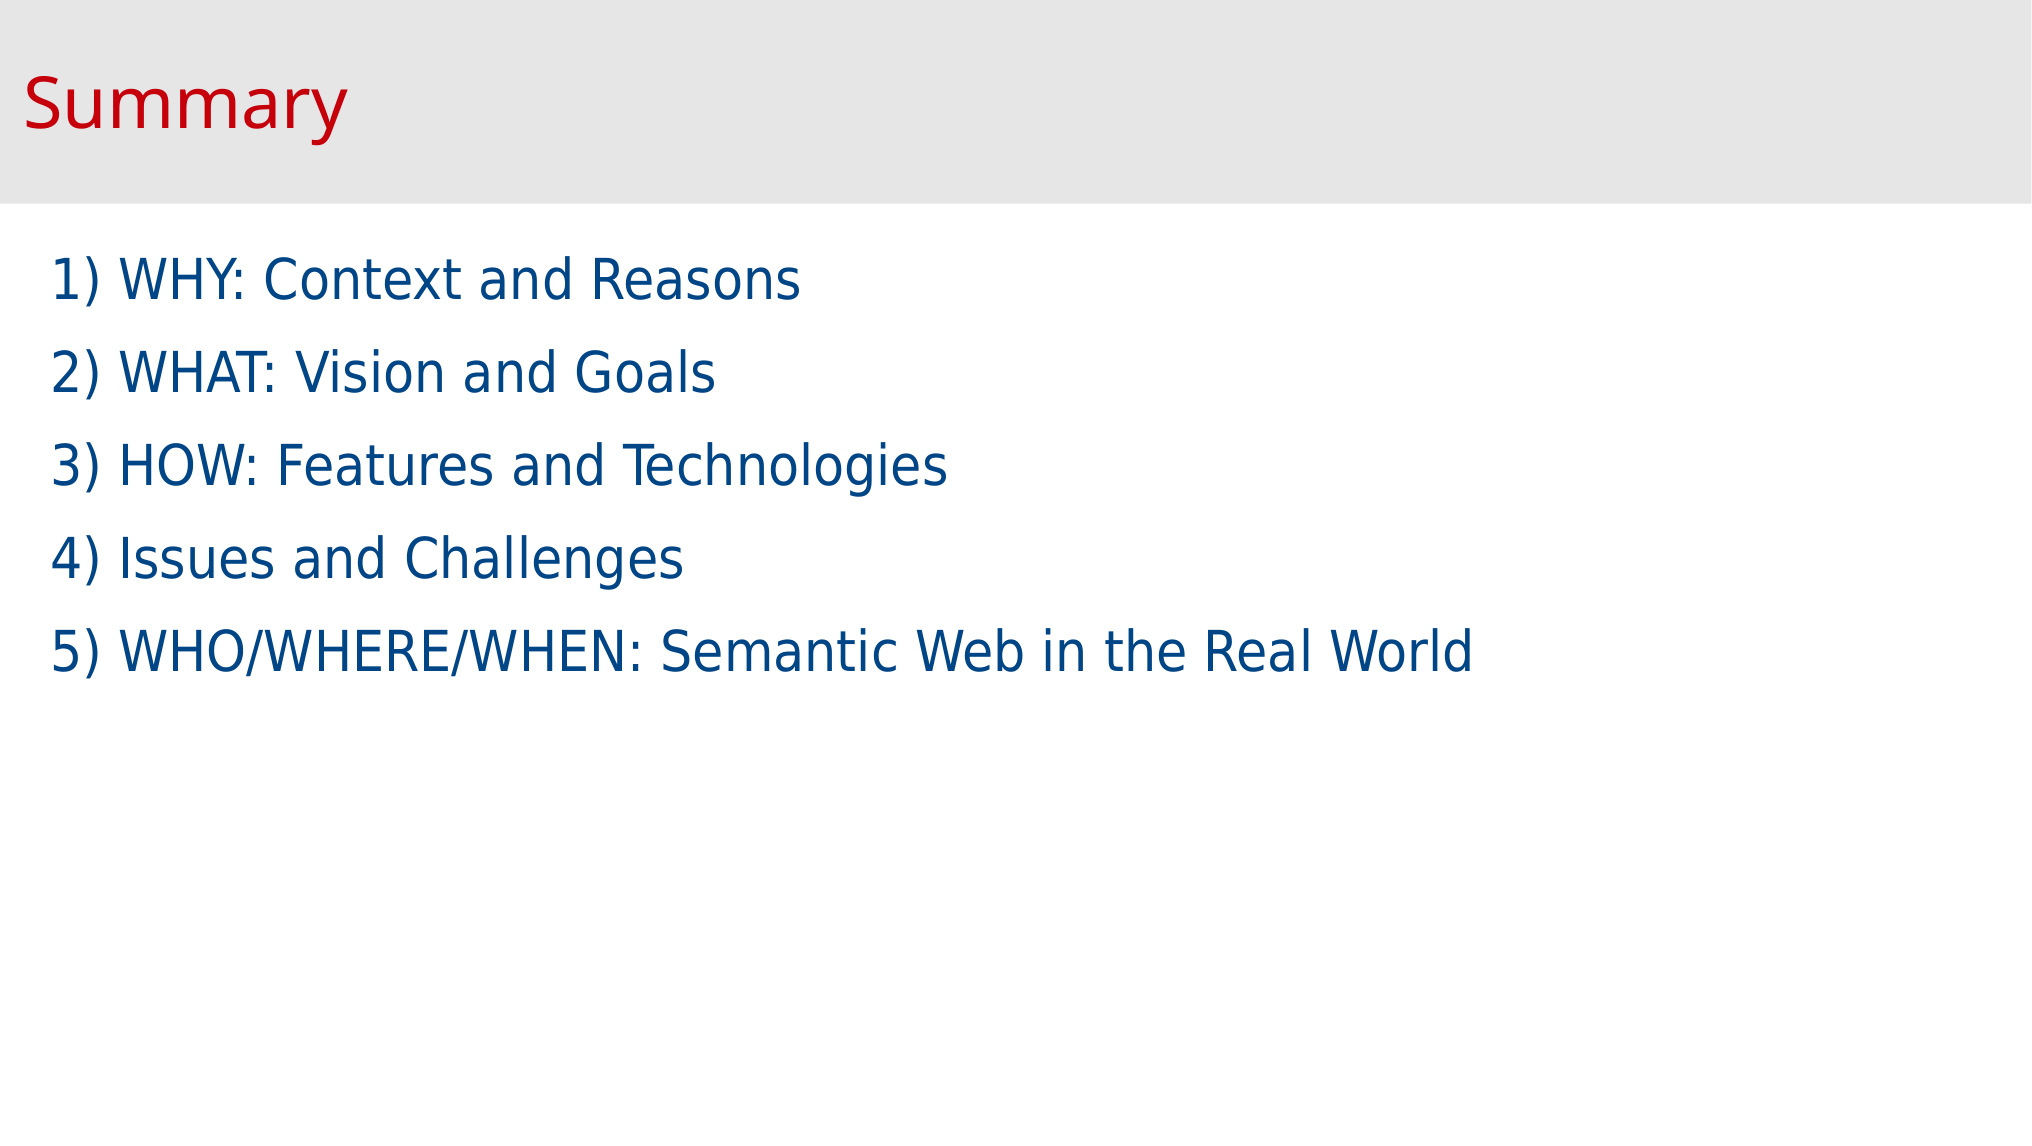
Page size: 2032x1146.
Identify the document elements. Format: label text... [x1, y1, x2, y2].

title Summary [0, 0, 2032, 204]
list 1) WHY: Context and Reasons 2) WHAT: Vision and Goals 3) HOW: Features and Technologies 4) Issues and Challenges 5) WHO/WHERE/WHEN: Semantic Web in the Real World [0, 247, 2032, 1146]
